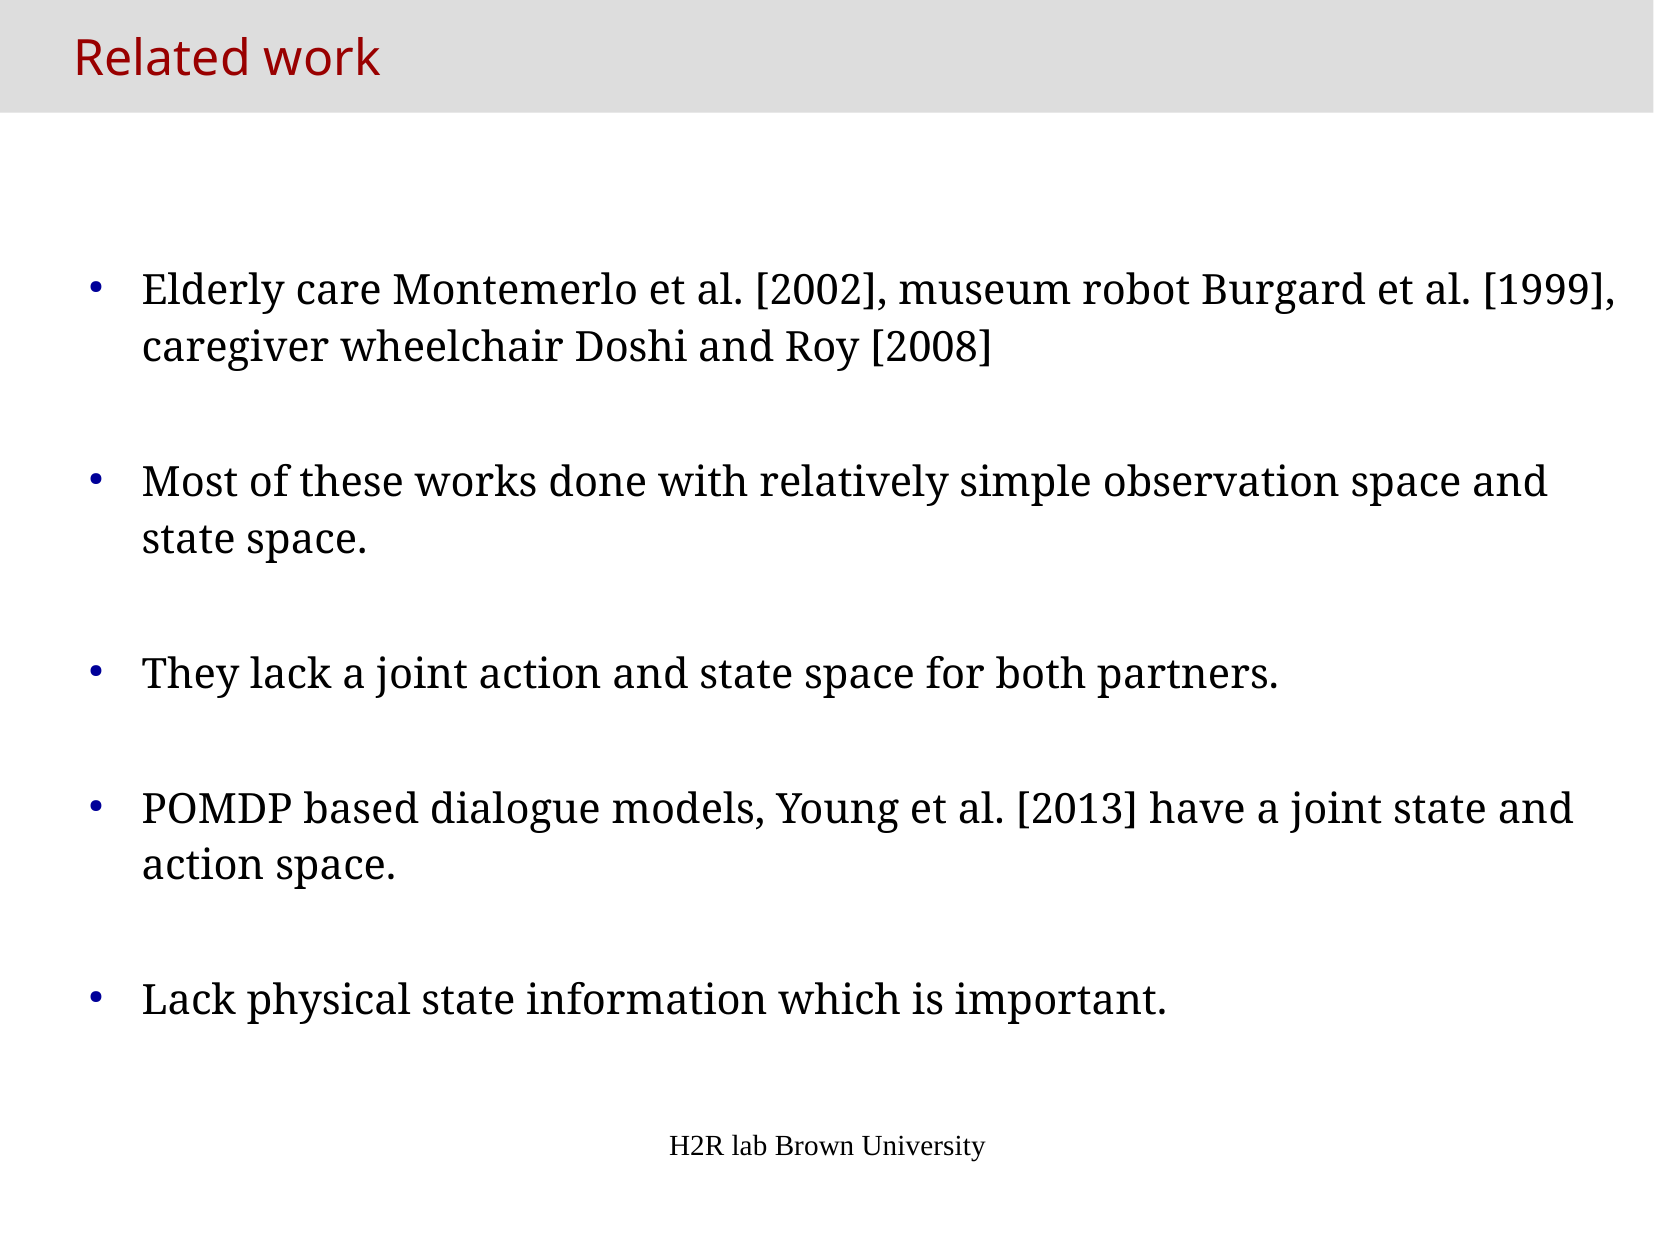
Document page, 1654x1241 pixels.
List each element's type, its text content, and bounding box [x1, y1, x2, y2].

title Related work [0, 0, 1654, 113]
list Elderly care Montemerlo et al. [2002], museum robot Burgard et al. [1999], caregiver wheelchair Doshi and Roy [2008] Most of these works done with relatively simple observation space and state space. They lack a joint action and state space for both partners. POMDP based dialogue models, Young et al. [2013] have a joint state and action space. Lack physical state information which is important. [70, 259, 1622, 1146]
